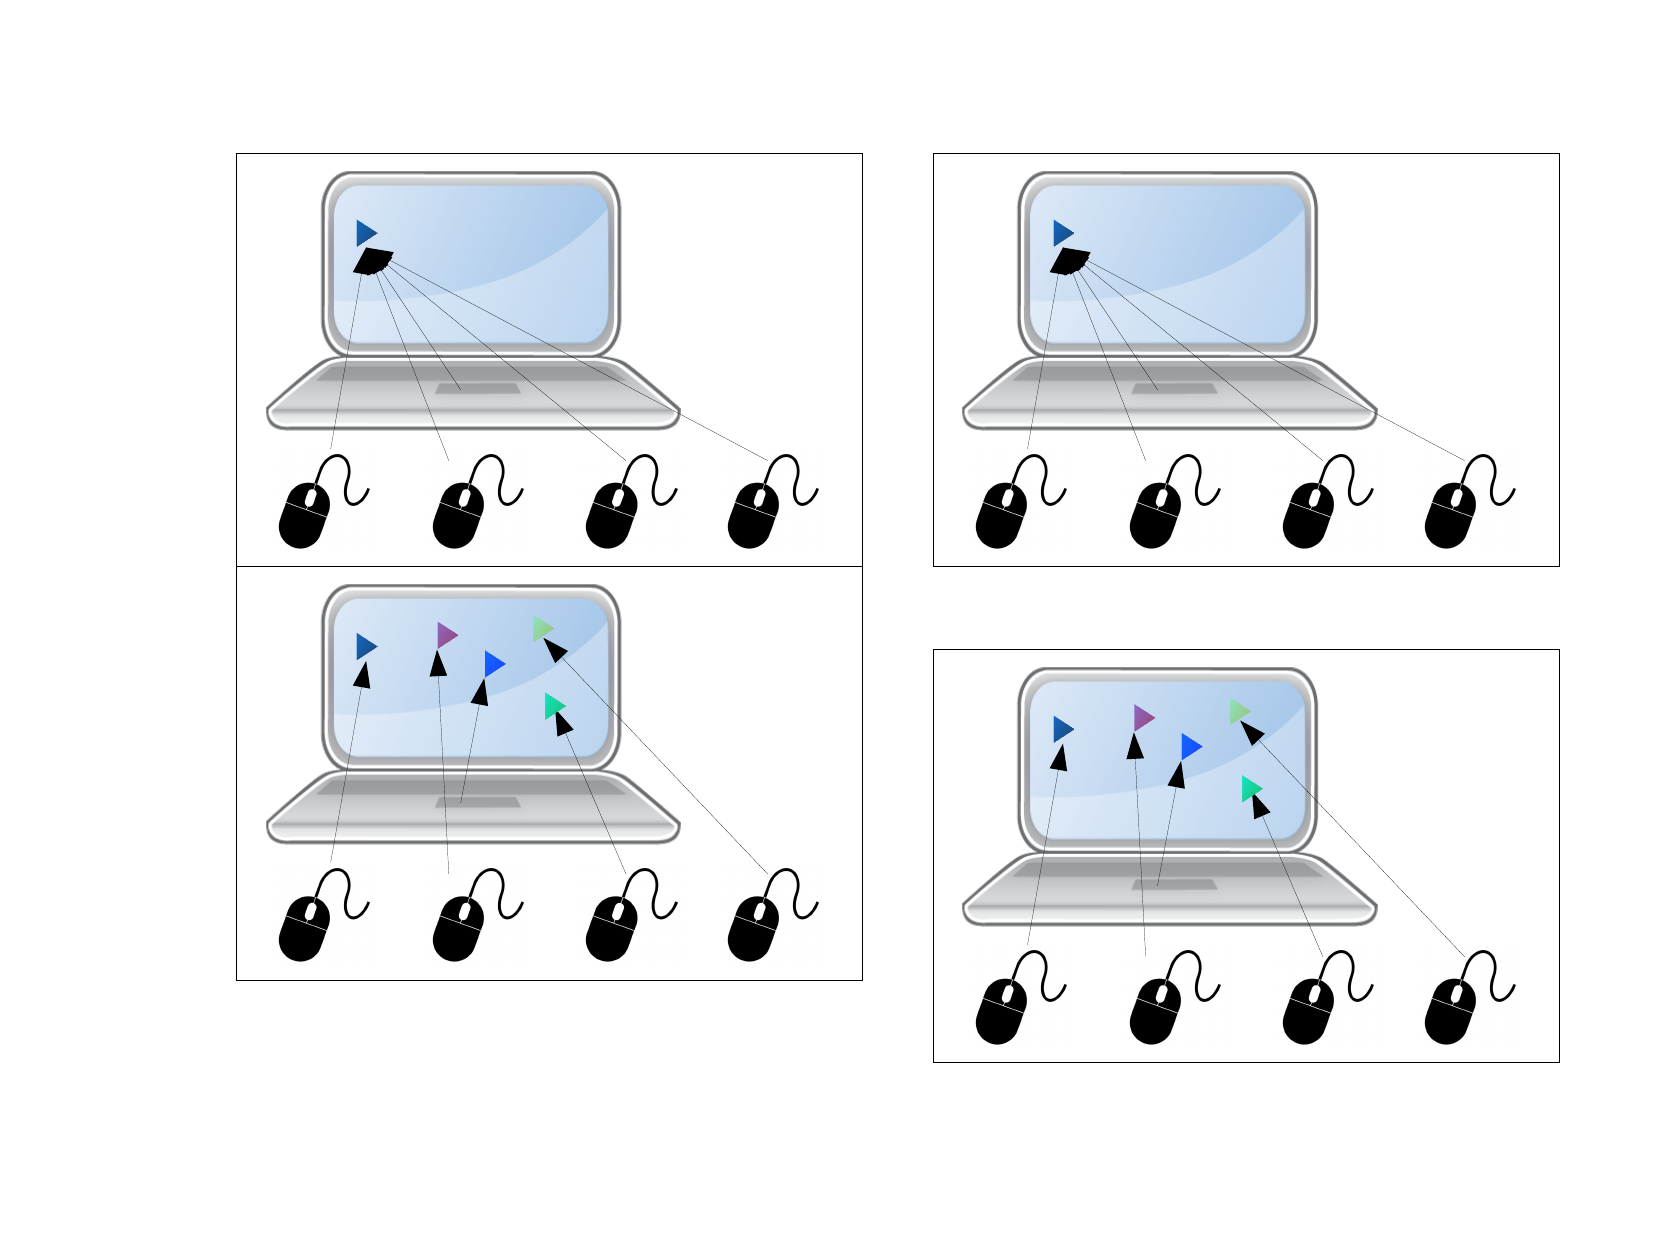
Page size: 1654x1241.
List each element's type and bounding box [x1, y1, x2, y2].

picture [720, 448, 827, 556]
picture [248, 154, 699, 556]
picture [1417, 448, 1524, 556]
picture [1417, 944, 1524, 1052]
picture [720, 862, 827, 969]
picture [248, 567, 699, 969]
picture [944, 650, 1396, 1052]
picture [944, 154, 1396, 556]
